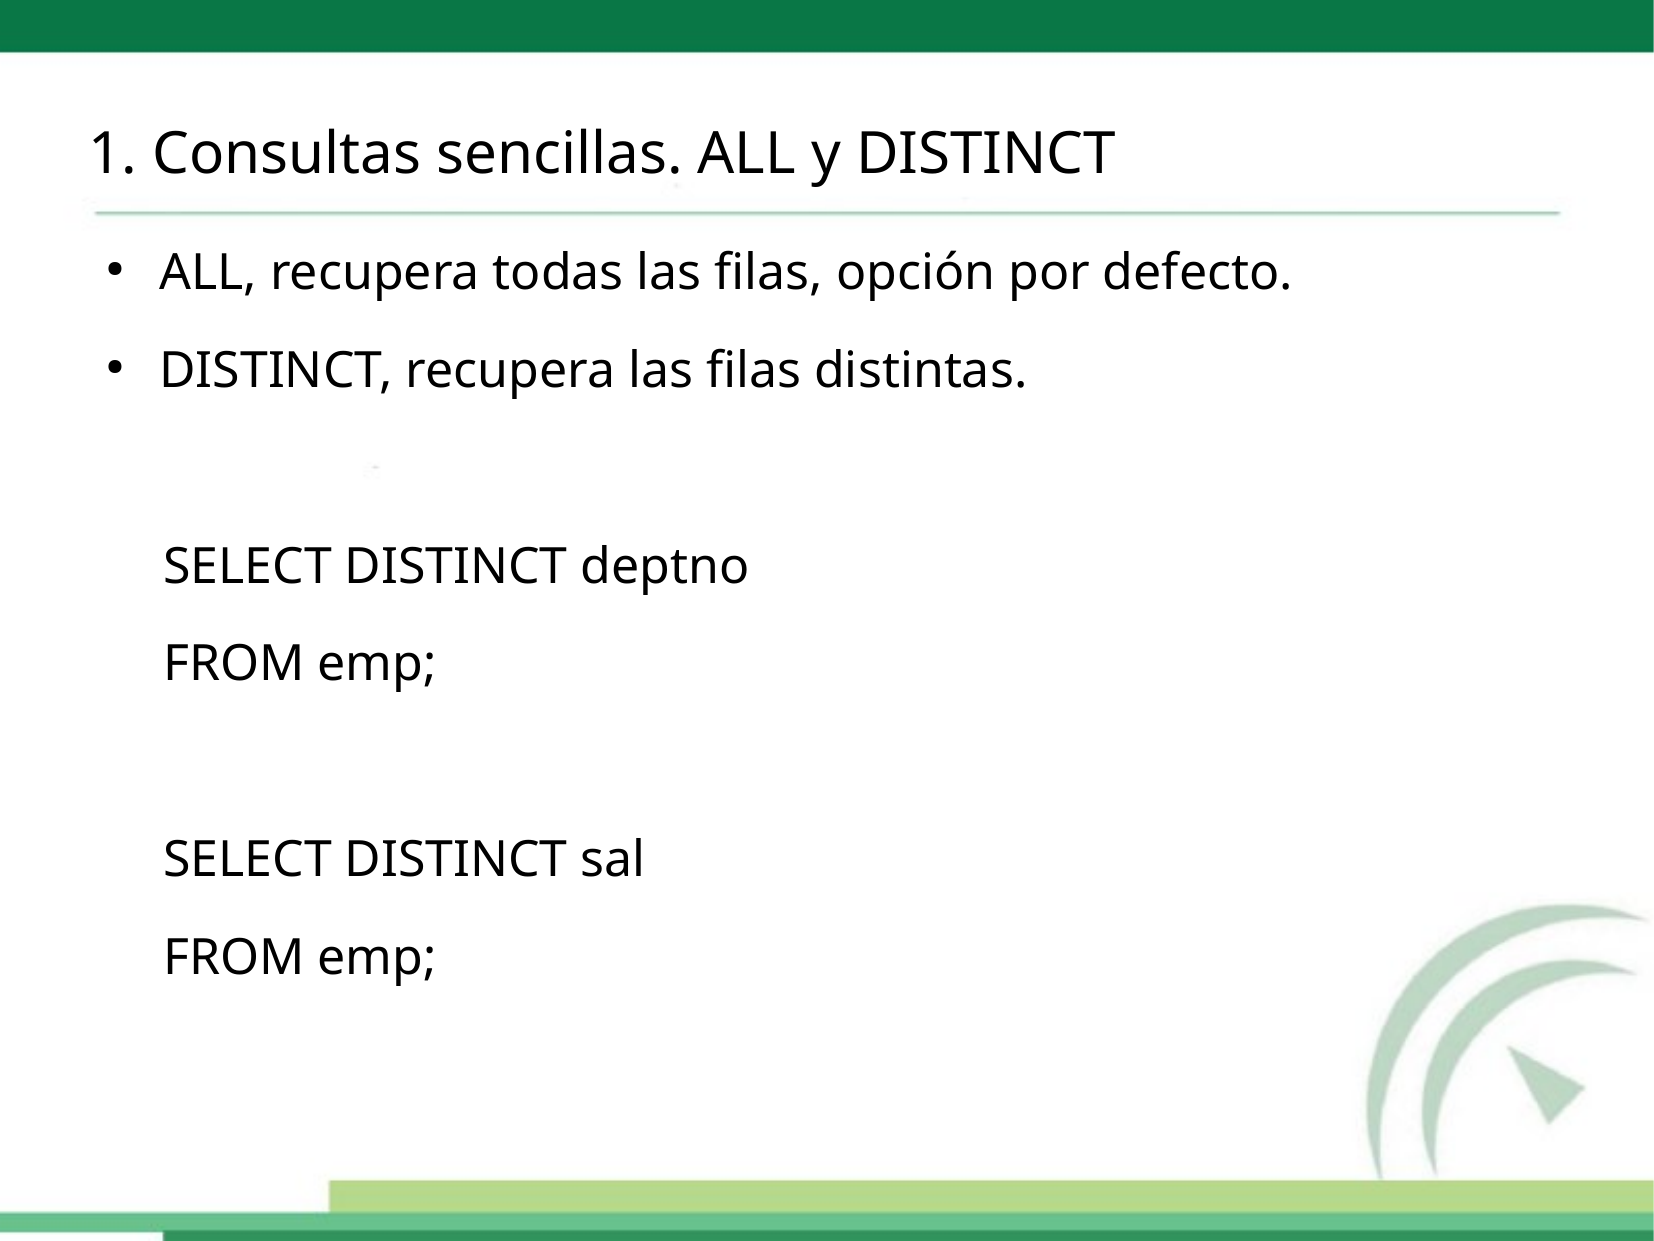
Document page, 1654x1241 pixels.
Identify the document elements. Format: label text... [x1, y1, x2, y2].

title 1. Consultas sencillas. ALL y DISTINCT [88, 46, 1577, 236]
list ALL, recupera todas las filas, opción por defecto. DISTINCT, recupera las filas distintas. SELECT DISTINCT deptno FROM emp; SELECT DISTINCT sal FROM emp; [88, 236, 1577, 1040]
picture [0, 0, 1654, 1241]
